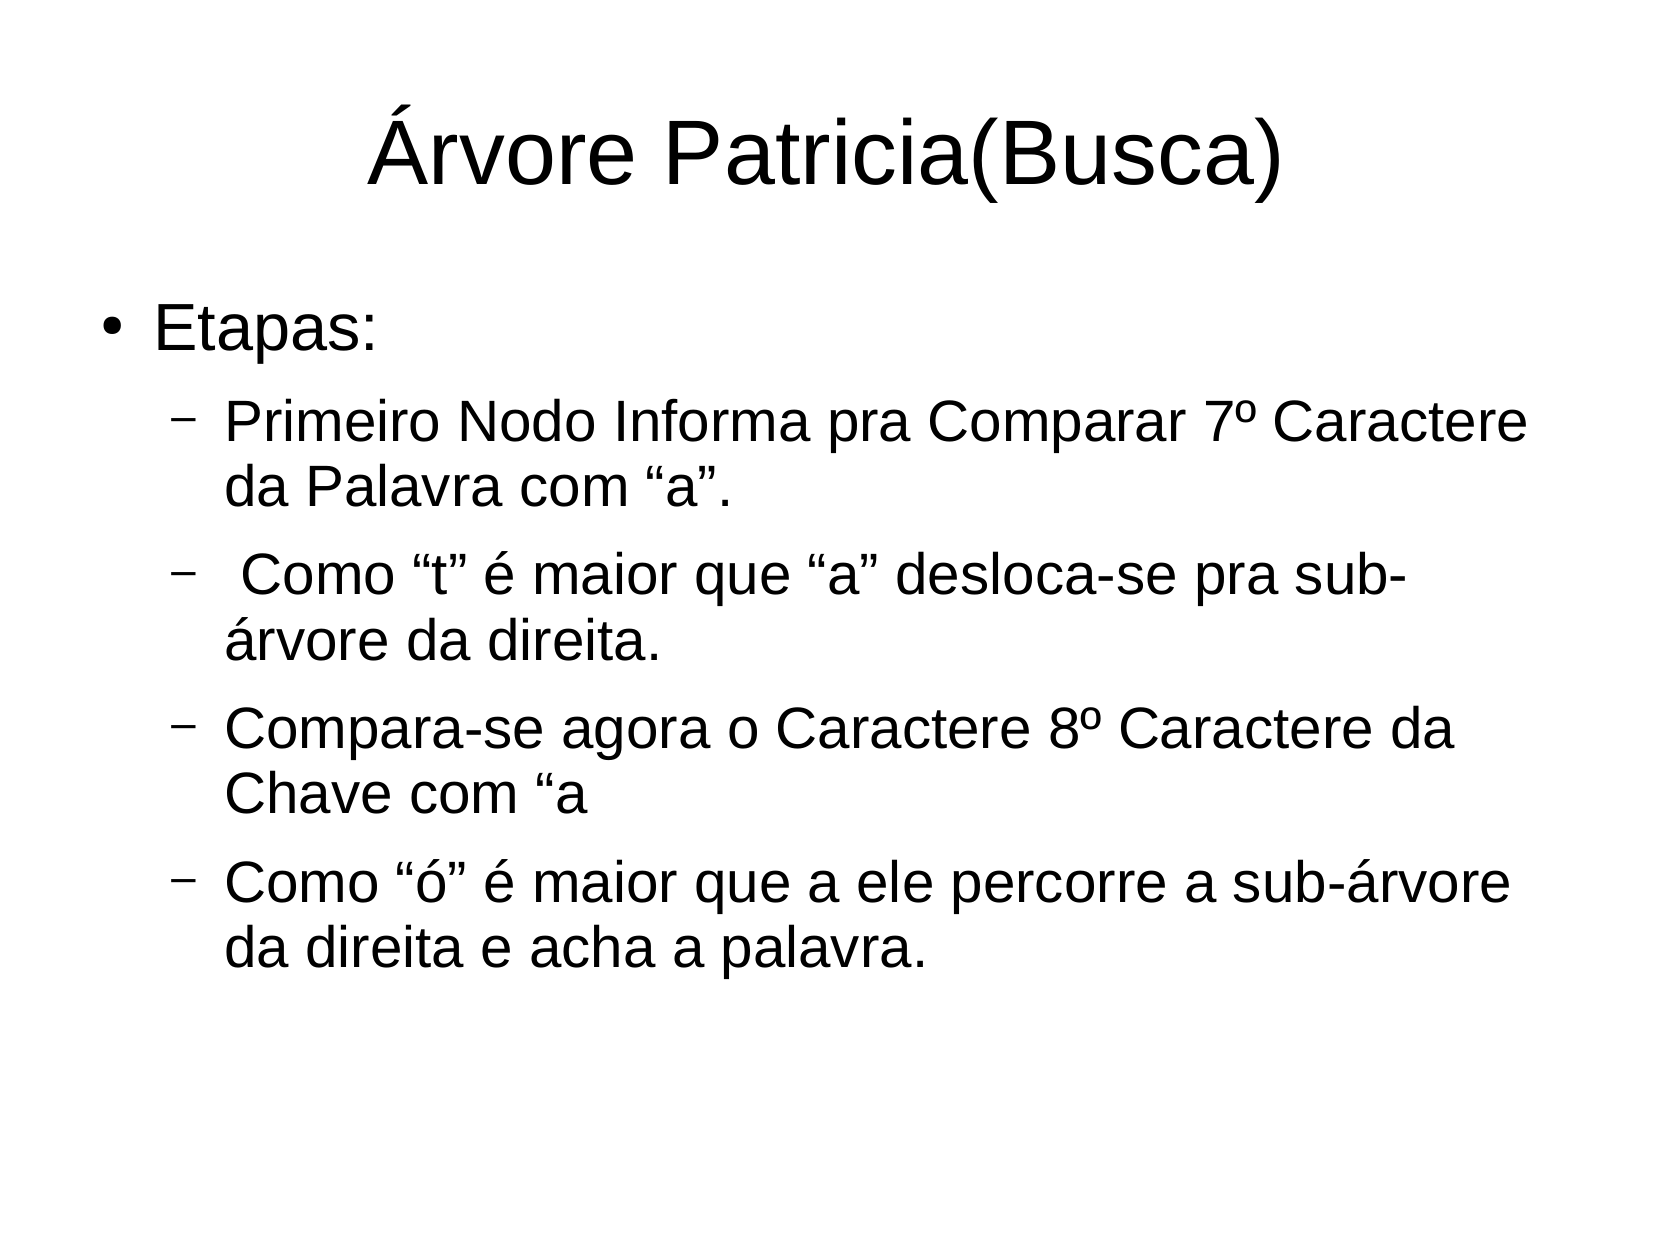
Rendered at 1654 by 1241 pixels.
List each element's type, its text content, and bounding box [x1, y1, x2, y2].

list Etapas: Primeiro Nodo Informa pra Comparar 7º Caractere da Palavra com “a”. Como “t” é maior que “a” desloca-se pra sub-árvore da direita. Compara-se agora o Caractere 8º Caractere da Chave com “a Como “ó” é maior que a ele percorre a sub-árvore da direita e acha a palavra. [82, 290, 1571, 1010]
title Árvore Patricia(Busca) [82, 49, 1571, 257]
